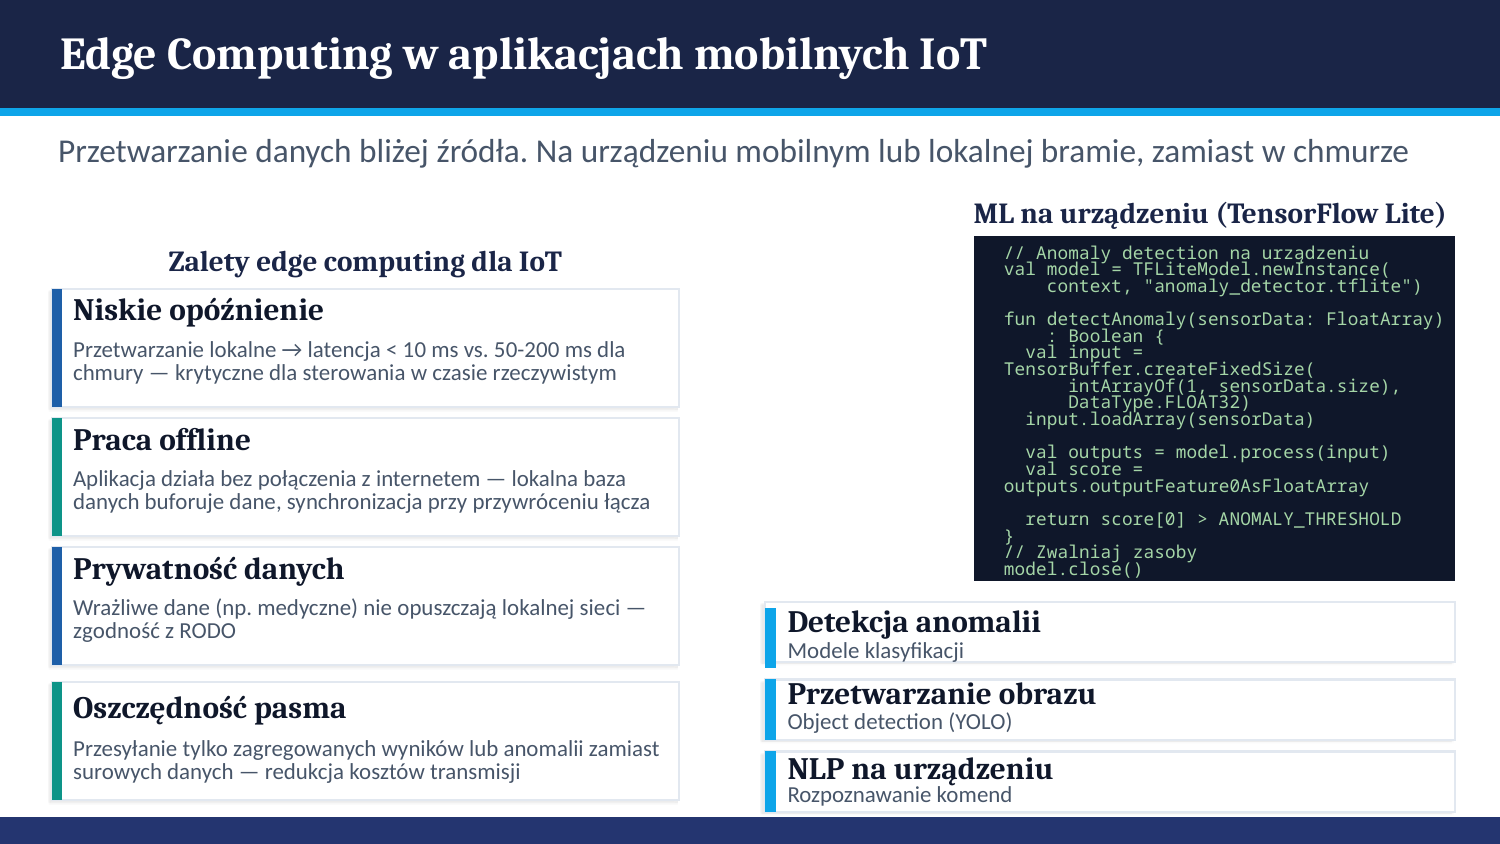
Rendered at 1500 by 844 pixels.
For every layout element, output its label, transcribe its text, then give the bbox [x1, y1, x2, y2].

text_box ML na urządzeniu (TensorFlow Lite) [945, 192, 1476, 237]
text_box Przetwarzanie danych bliżej źródła. Na urządzeniu mobilnym lub lokalnej bramie, zamiast w chmurze [30, 127, 1440, 180]
text_box [52, 547, 679, 665]
text_box Przetwarzanie lokalne → latencja < 10 ms vs. 50-200 ms dla chmury — krytyczne dla sterowania w czasie rzeczywistym [73, 340, 672, 385]
text_box [0, 817, 1500, 844]
text_box [1448, 679, 1455, 740]
text_box Przetwarzanie obrazu [788, 668, 1448, 704]
text_box [52, 289, 679, 407]
text_box Niskie opóźnienie [73, 289, 672, 332]
text_box // Anomaly detection na urządzeniu val model = TFLiteModel.newInstance( context, "anomaly_detector.tflite") fun detectAnomaly(sensorData: FloatArray) : Boolean { val input = TensorBuffer.createFixedSize( intArrayOf(1, sensorData.size), DataType.FLOAT32) input.loadArray(sensorData) val outputs = model.process(input) val score = outputs.outputFeature0AsFloatArray return score[0] > ANOMALY_THRESHOLD } // Zwalniaj zasoby model.close() [1004, 248, 1448, 573]
text_box [765, 751, 1455, 812]
text_box [52, 418, 679, 536]
text_box Detekcja anomalii [788, 596, 1448, 637]
text_box Edge Computing w aplikacjach mobilnych IoT [60, 6, 1440, 104]
text_box [52, 682, 679, 800]
text_box Wrażliwe dane (np. medyczne) nie opuszczają lokalnej sieci — zgodność z RODO [73, 598, 672, 643]
text_box Zalety edge computing dla IoT [52, 239, 679, 284]
text_box Praca offline [73, 418, 672, 461]
text_box [1448, 602, 1455, 662]
text_box Oszczędność pasma [73, 682, 672, 735]
text_box Przesyłanie tylko zagregowanych wyników lub anomalii zamiast surowych danych — redukcja kosztów transmisji [73, 739, 672, 784]
text_box Object detection (YOLO) [788, 704, 1448, 742]
text_box [765, 679, 788, 740]
text_box [0, 0, 1500, 116]
text_box Prywatność danych [73, 547, 672, 592]
text_box Aplikacja działa bez połączenia z internetem — lokalna baza danych buforuje dane, synchronizacja przy przywróceniu łącza [73, 469, 672, 514]
text_box Rozpoznawanie komend [788, 784, 1448, 810]
text_box [974, 236, 1455, 581]
text_box NLP na urządzeniu [788, 751, 1448, 784]
text_box [765, 602, 788, 668]
text_box Modele klasyfikacji [788, 637, 1448, 668]
